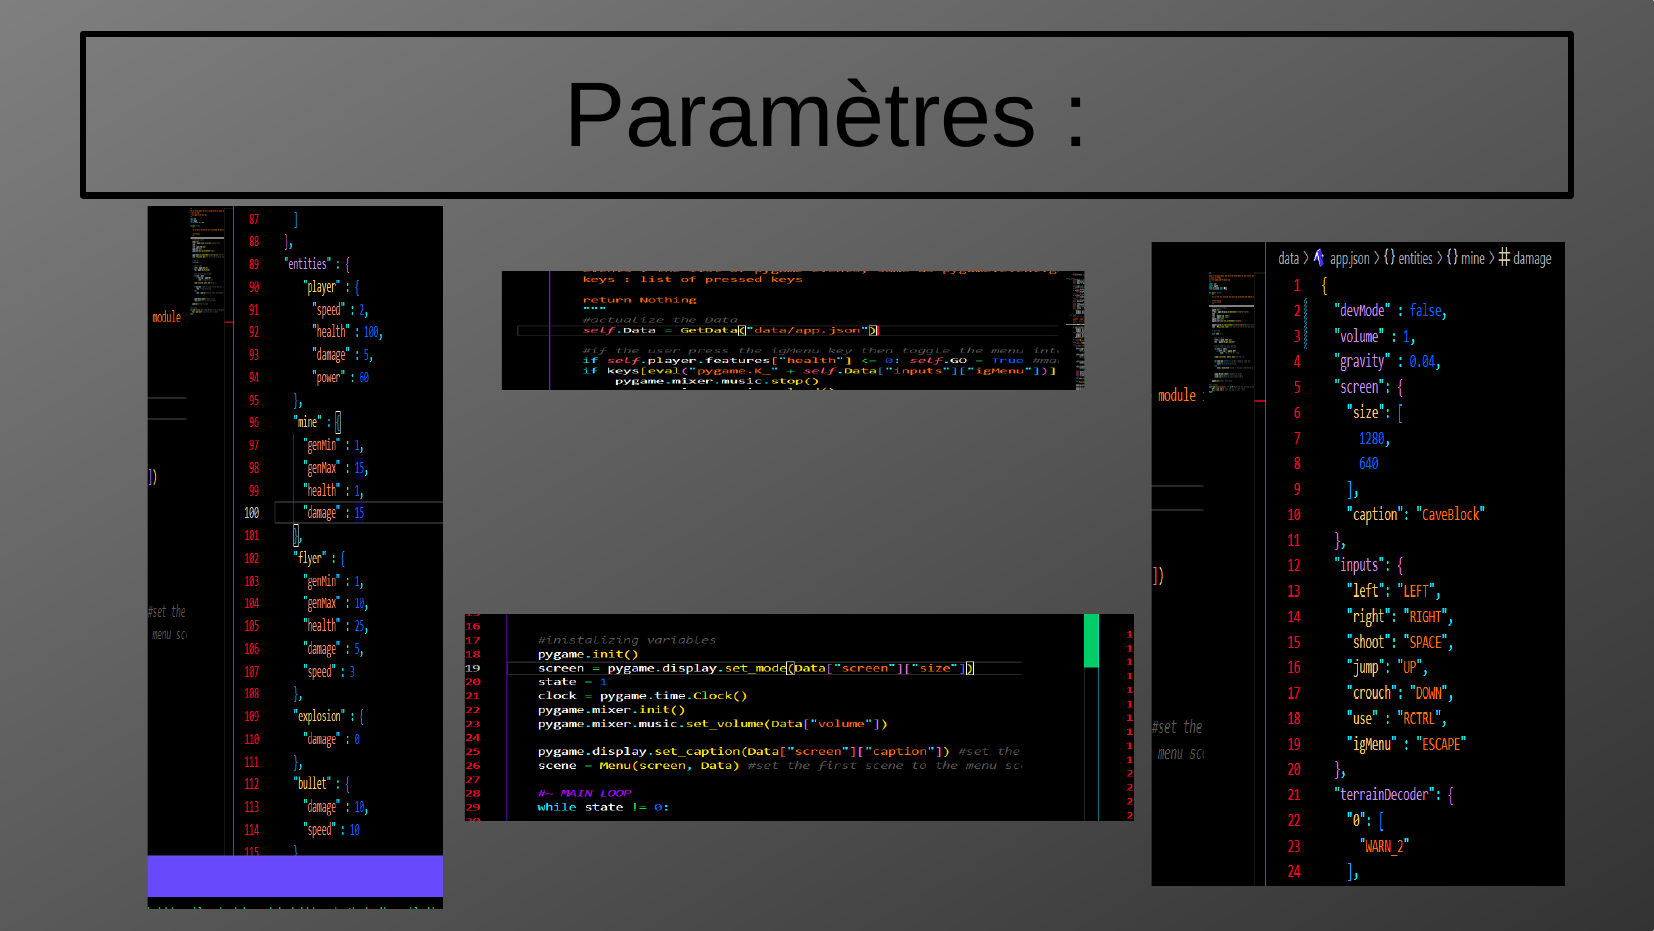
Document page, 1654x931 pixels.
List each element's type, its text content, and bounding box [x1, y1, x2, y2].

picture [501, 271, 1085, 390]
picture [1151, 242, 1565, 886]
picture [464, 614, 1134, 821]
picture [147, 206, 443, 909]
title Paramètres : [82, 34, 1571, 196]
